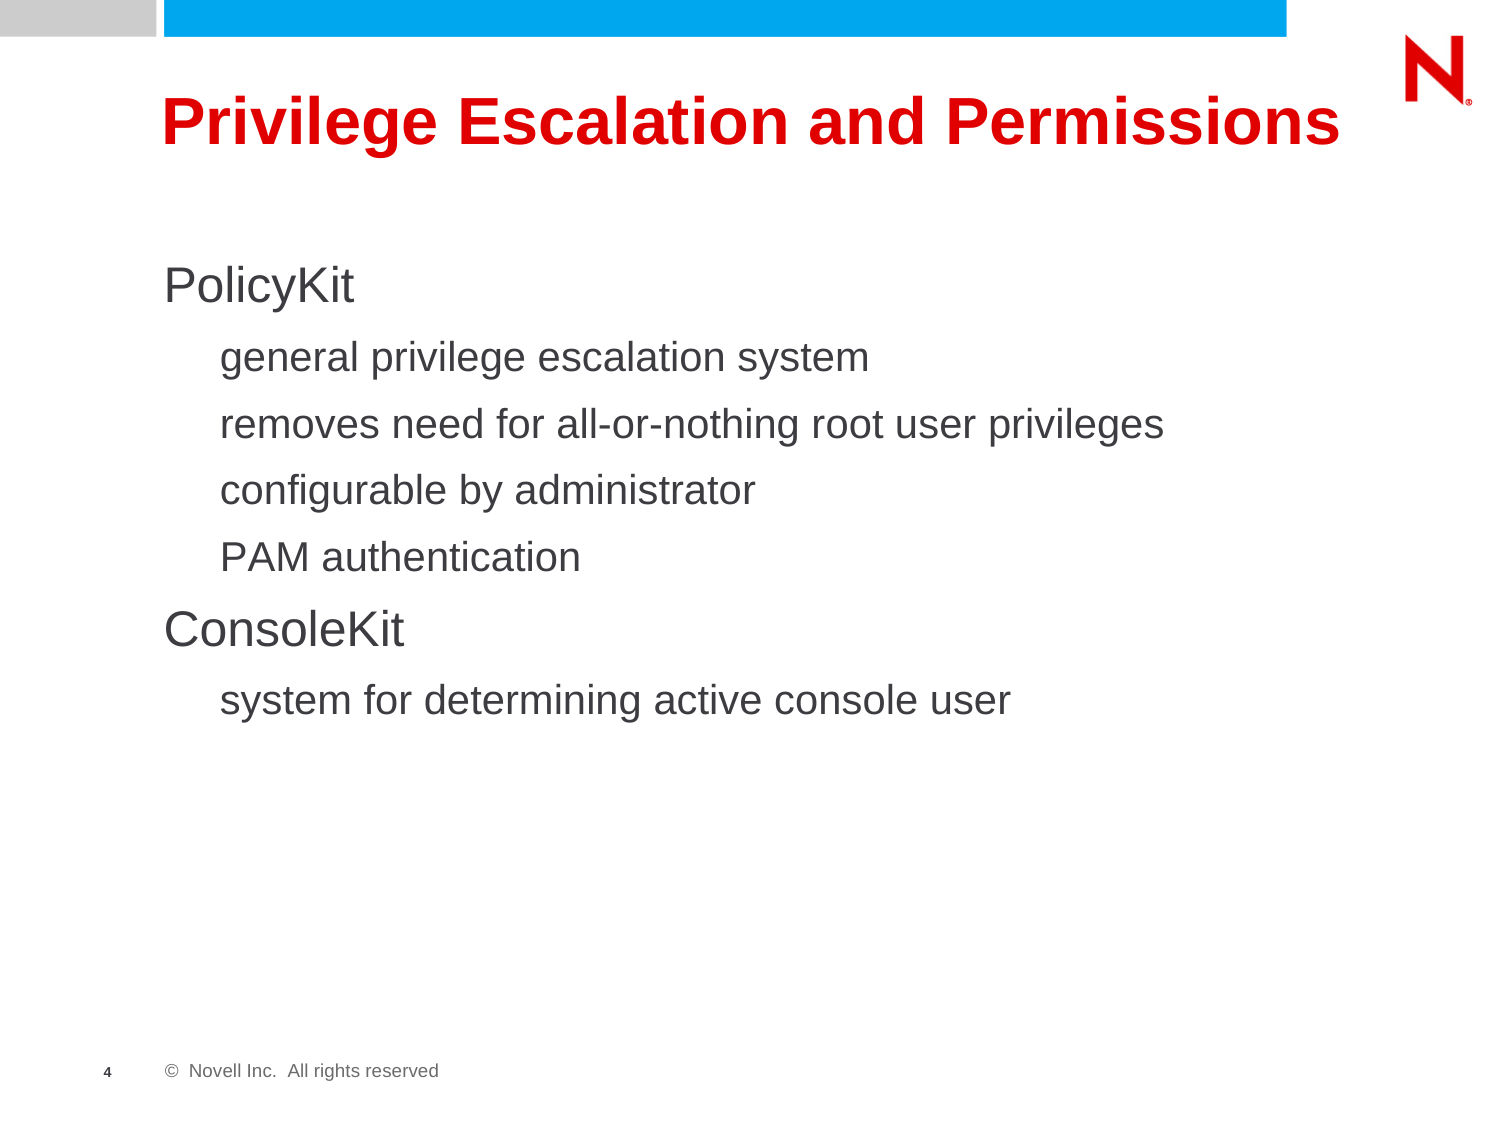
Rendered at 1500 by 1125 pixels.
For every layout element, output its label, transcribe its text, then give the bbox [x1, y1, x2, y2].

title Privilege Escalation and Permissions [161, 41, 1383, 205]
picture [1403, 32, 1473, 107]
list PolicyKit general privilege escalation system removes need for all-or-nothing root user privileges configurable by administrator PAM authentication ConsoleKit system for determining active console user [163, 254, 1404, 986]
